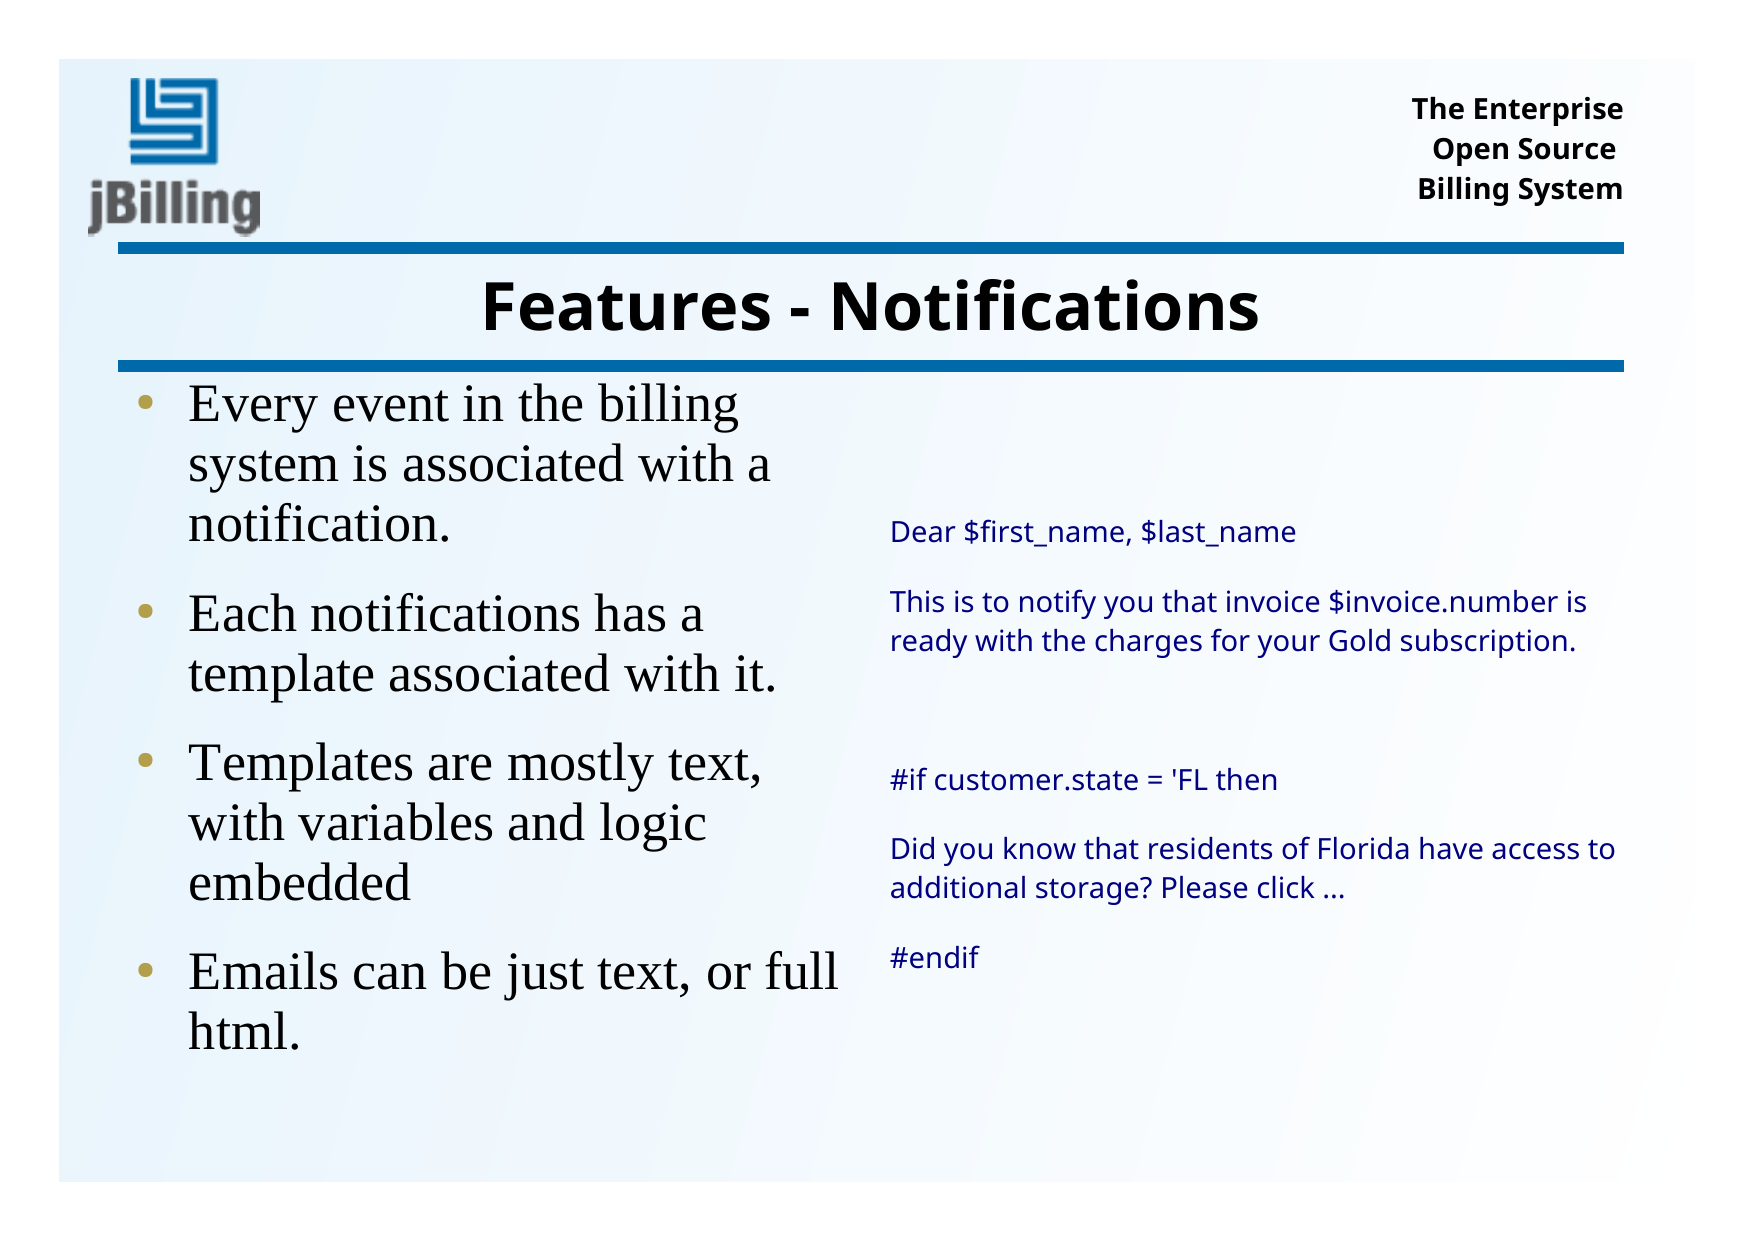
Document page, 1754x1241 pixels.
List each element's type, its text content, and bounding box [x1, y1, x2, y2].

list Dear $first_name, $last_name This is to notify you that invoice $invoice.number is ready with the charges for your Gold subscription. #if customer.state = 'FL then Did you know that residents of Florida have access to additional storage? Please click ... #endif [889, 373, 1625, 1134]
picture [88, 78, 260, 237]
title Features - Notifications [118, 248, 1625, 361]
list Every event in the billing system is associated with a notification. Each notifications has a template associated with it. Templates are mostly text, with variables and logic embedded Emails can be just text, or full html. [118, 373, 853, 1134]
